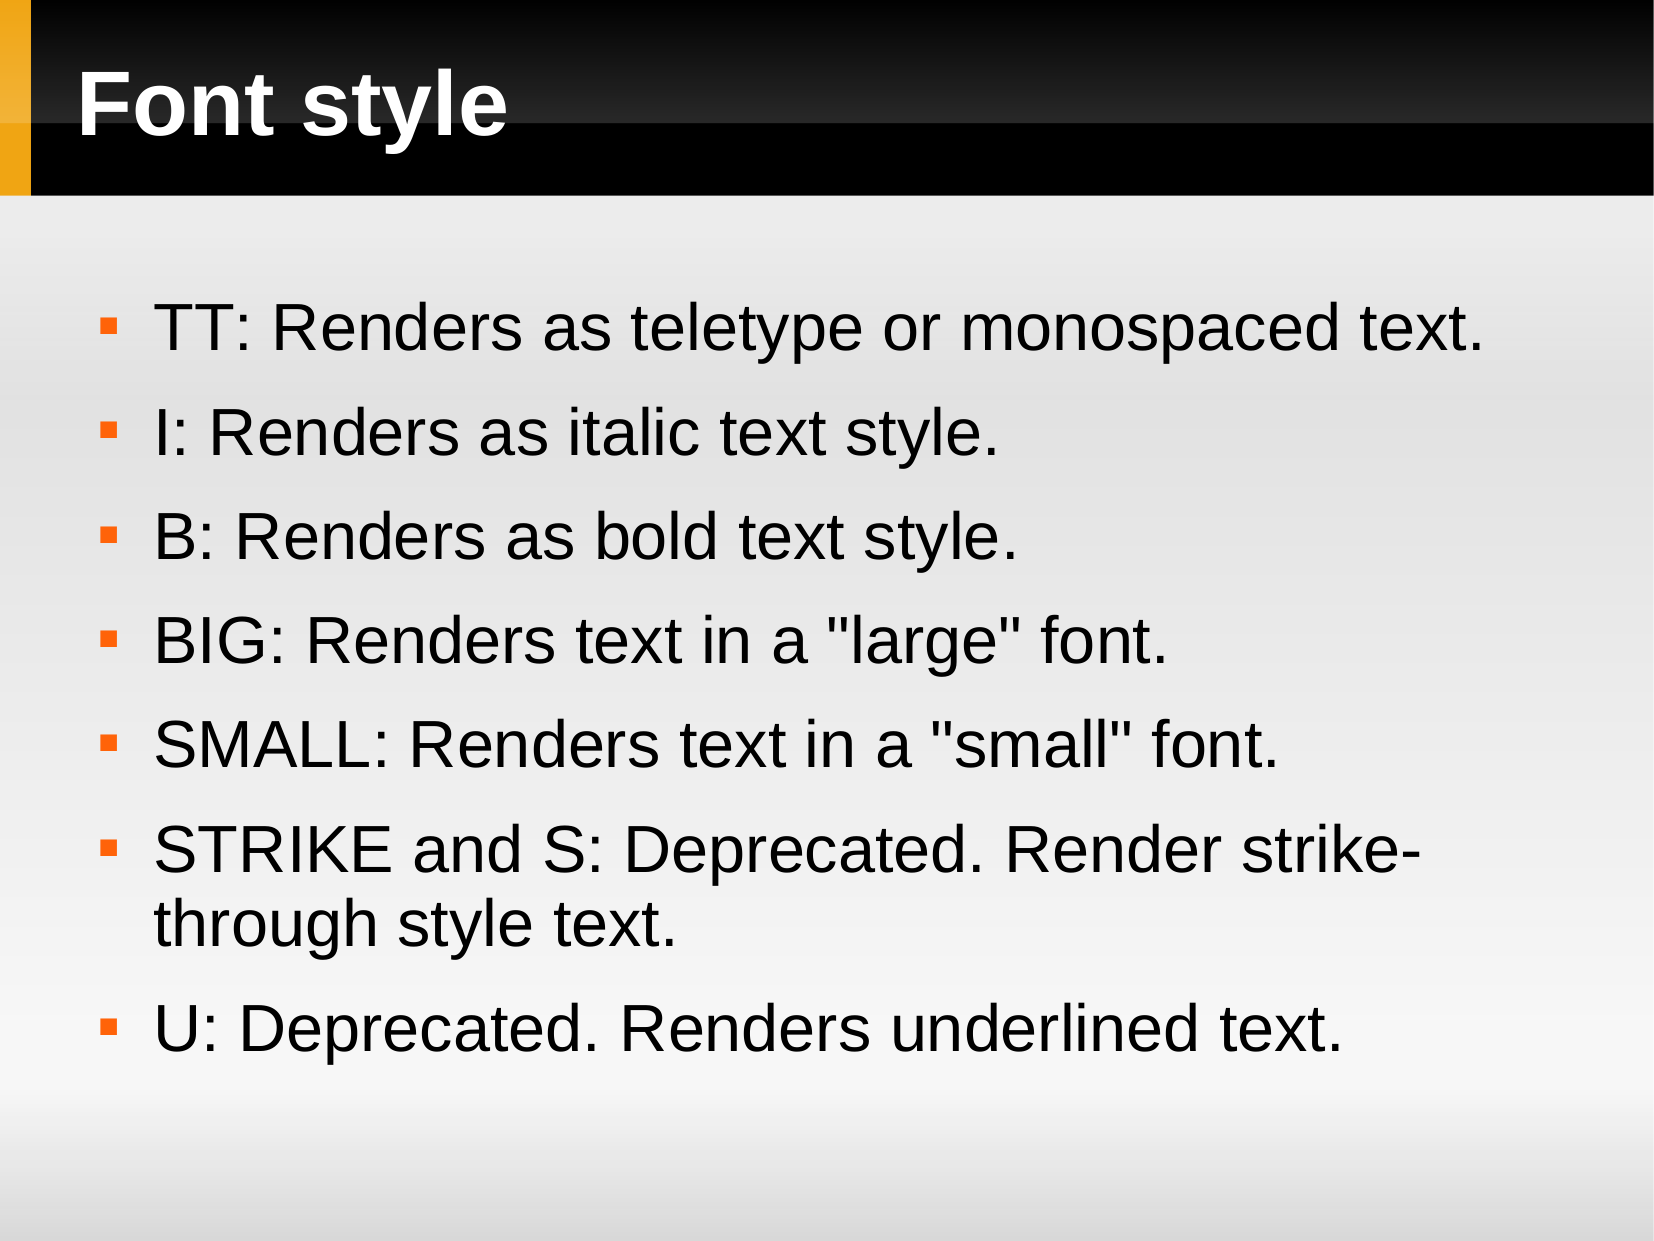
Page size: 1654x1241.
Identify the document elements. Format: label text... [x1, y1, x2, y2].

list TT: Renders as teletype or monospaced text. I: Renders as italic text style. B: Renders as bold text style. BIG: Renders text in a "large" font. SMALL: Renders text in a "small" font. STRIKE and S: Deprecated. Render strike-through style text. U: Deprecated. Renders underlined text. [82, 290, 1571, 1109]
title Font style [76, 0, 1565, 208]
picture [0, 0, 1654, 1241]
